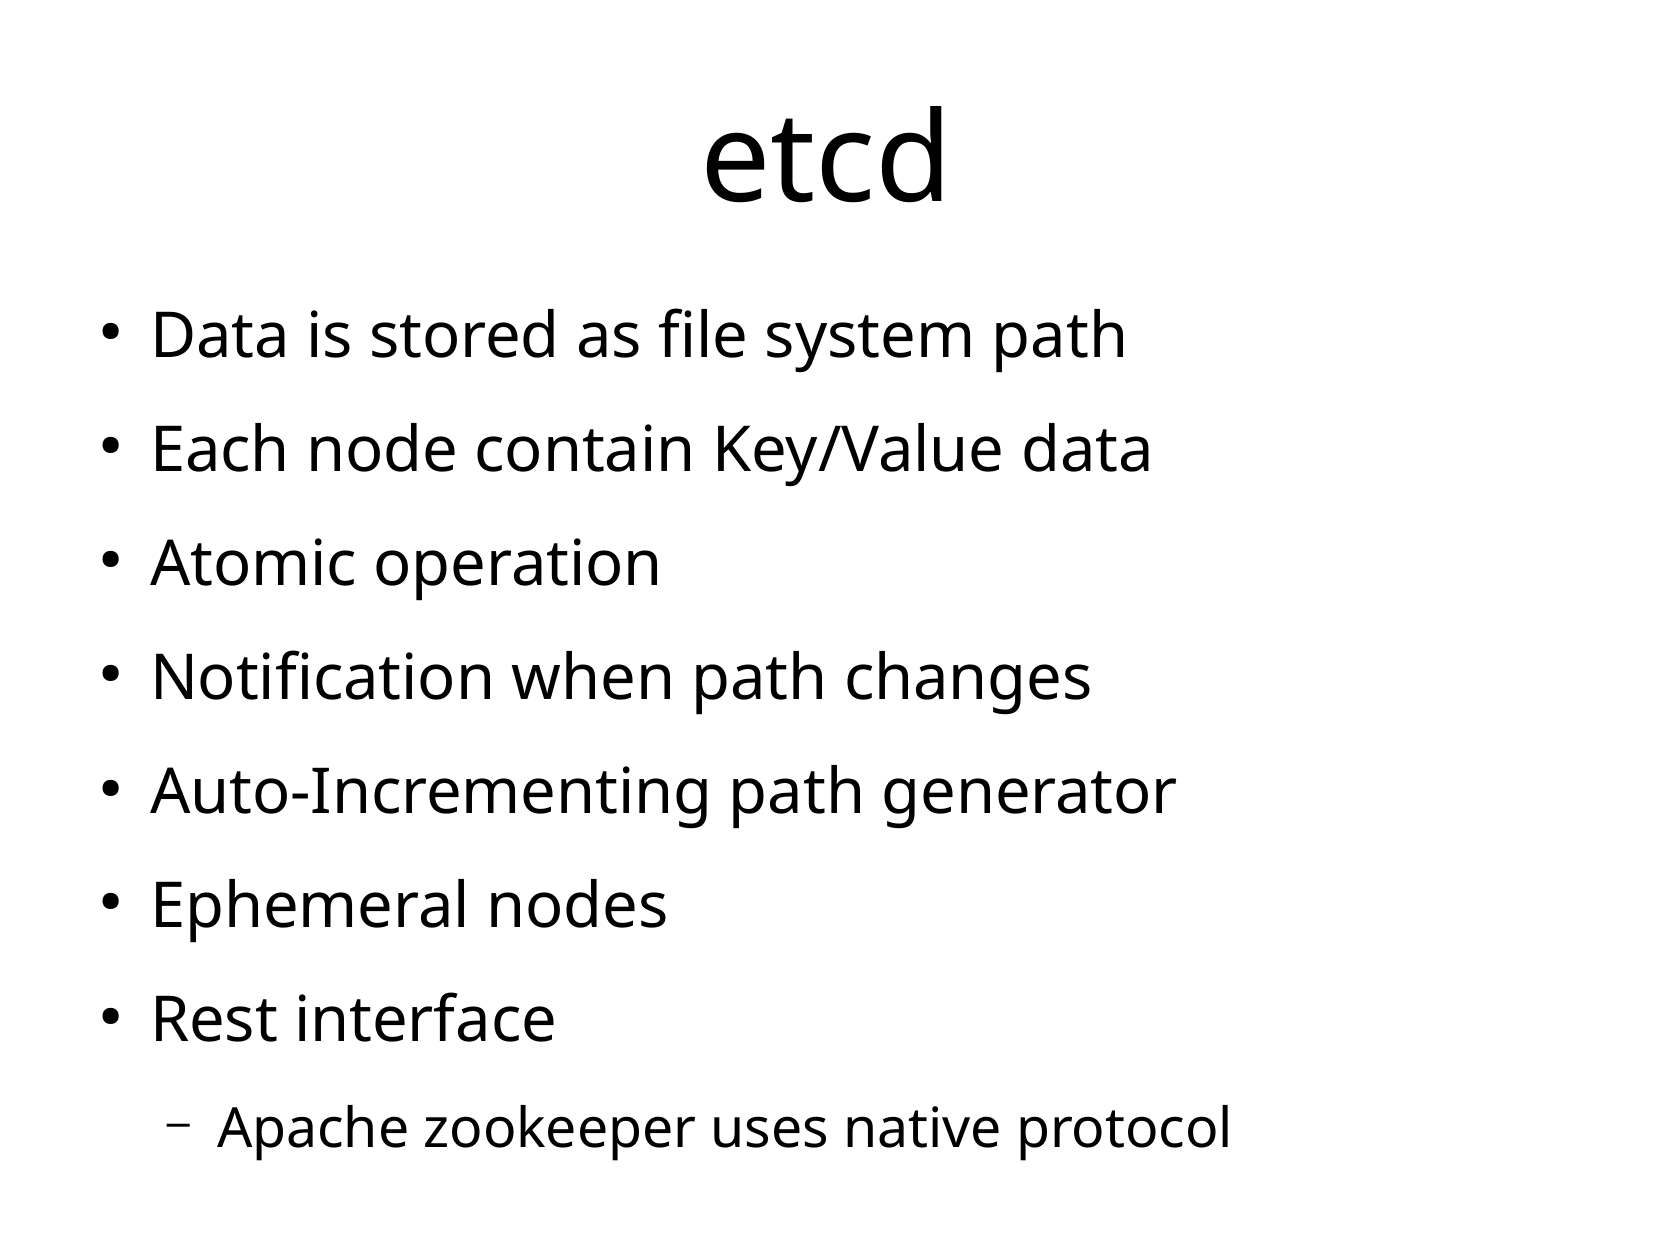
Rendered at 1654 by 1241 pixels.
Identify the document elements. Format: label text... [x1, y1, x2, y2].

title etcd [82, 49, 1571, 257]
list Data is stored as file system path Each node contain Key/Value data Atomic operation Notification when path changes Auto-Incrementing path generator Ephemeral nodes Rest interface Apache zookeeper uses native protocol [82, 290, 1571, 1166]
